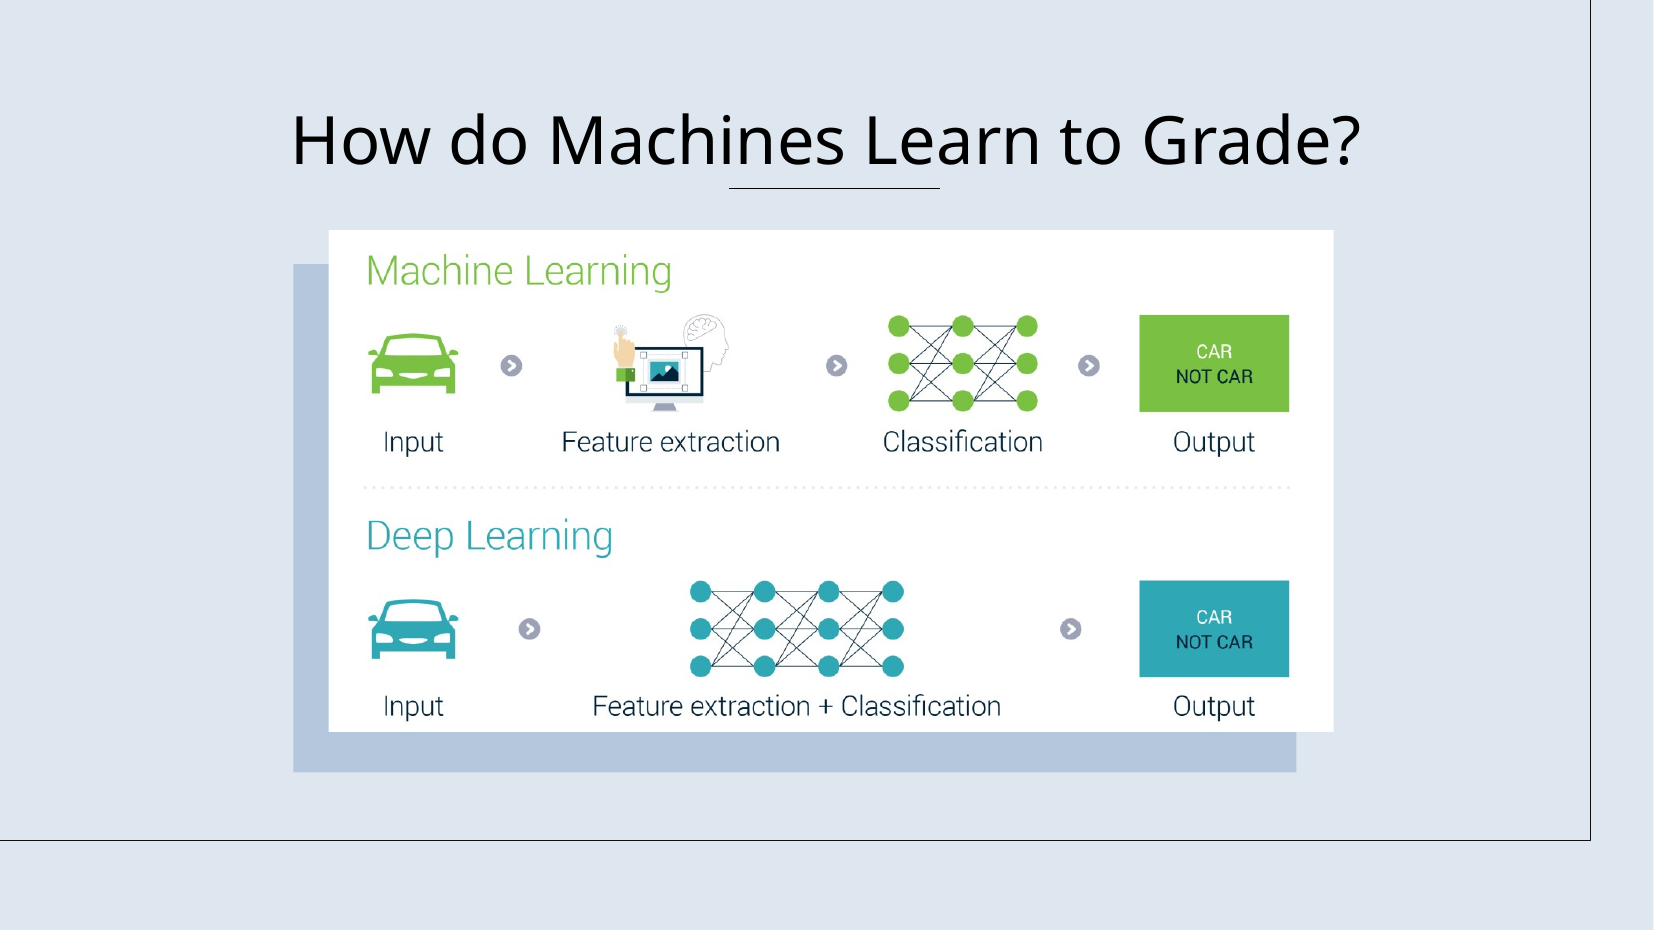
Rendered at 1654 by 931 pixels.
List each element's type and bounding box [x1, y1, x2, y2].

picture [328, 230, 1334, 732]
text_box [0, 0, 1591, 840]
